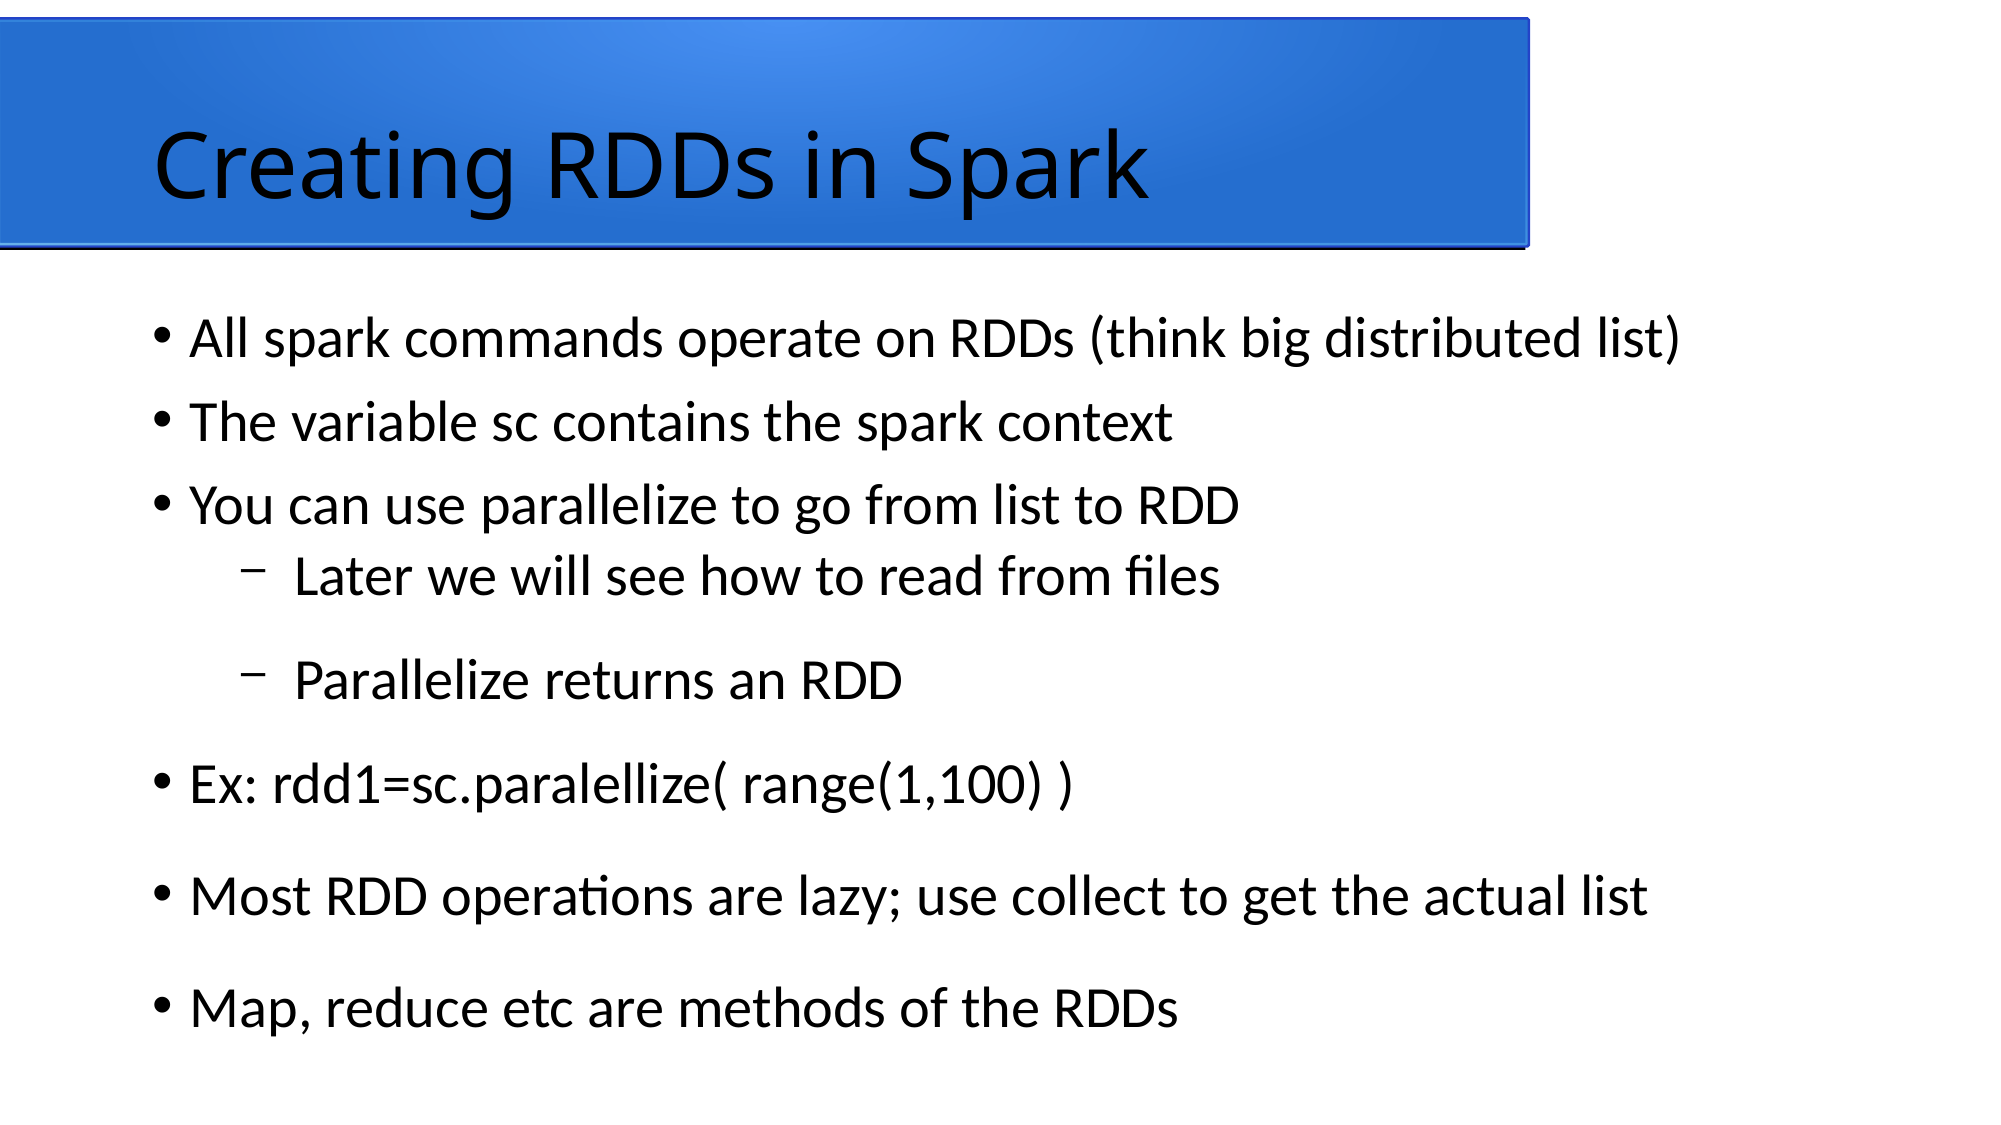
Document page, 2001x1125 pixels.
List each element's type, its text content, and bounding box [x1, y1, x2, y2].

title Creating RDDs in Spark [137, 59, 1863, 278]
list All spark commands operate on RDDs (think big distributed list) The variable sc contains the spark context You can use parallelize to go from list to RDD Later we will see how to read from files Parallelize returns an RDD Ex: rdd1=sc.paralellize( range(1,100) ) Most RDD operations are lazy; use collect to get the actual list Map, reduce etc are methods of the RDDs [137, 299, 1863, 1014]
